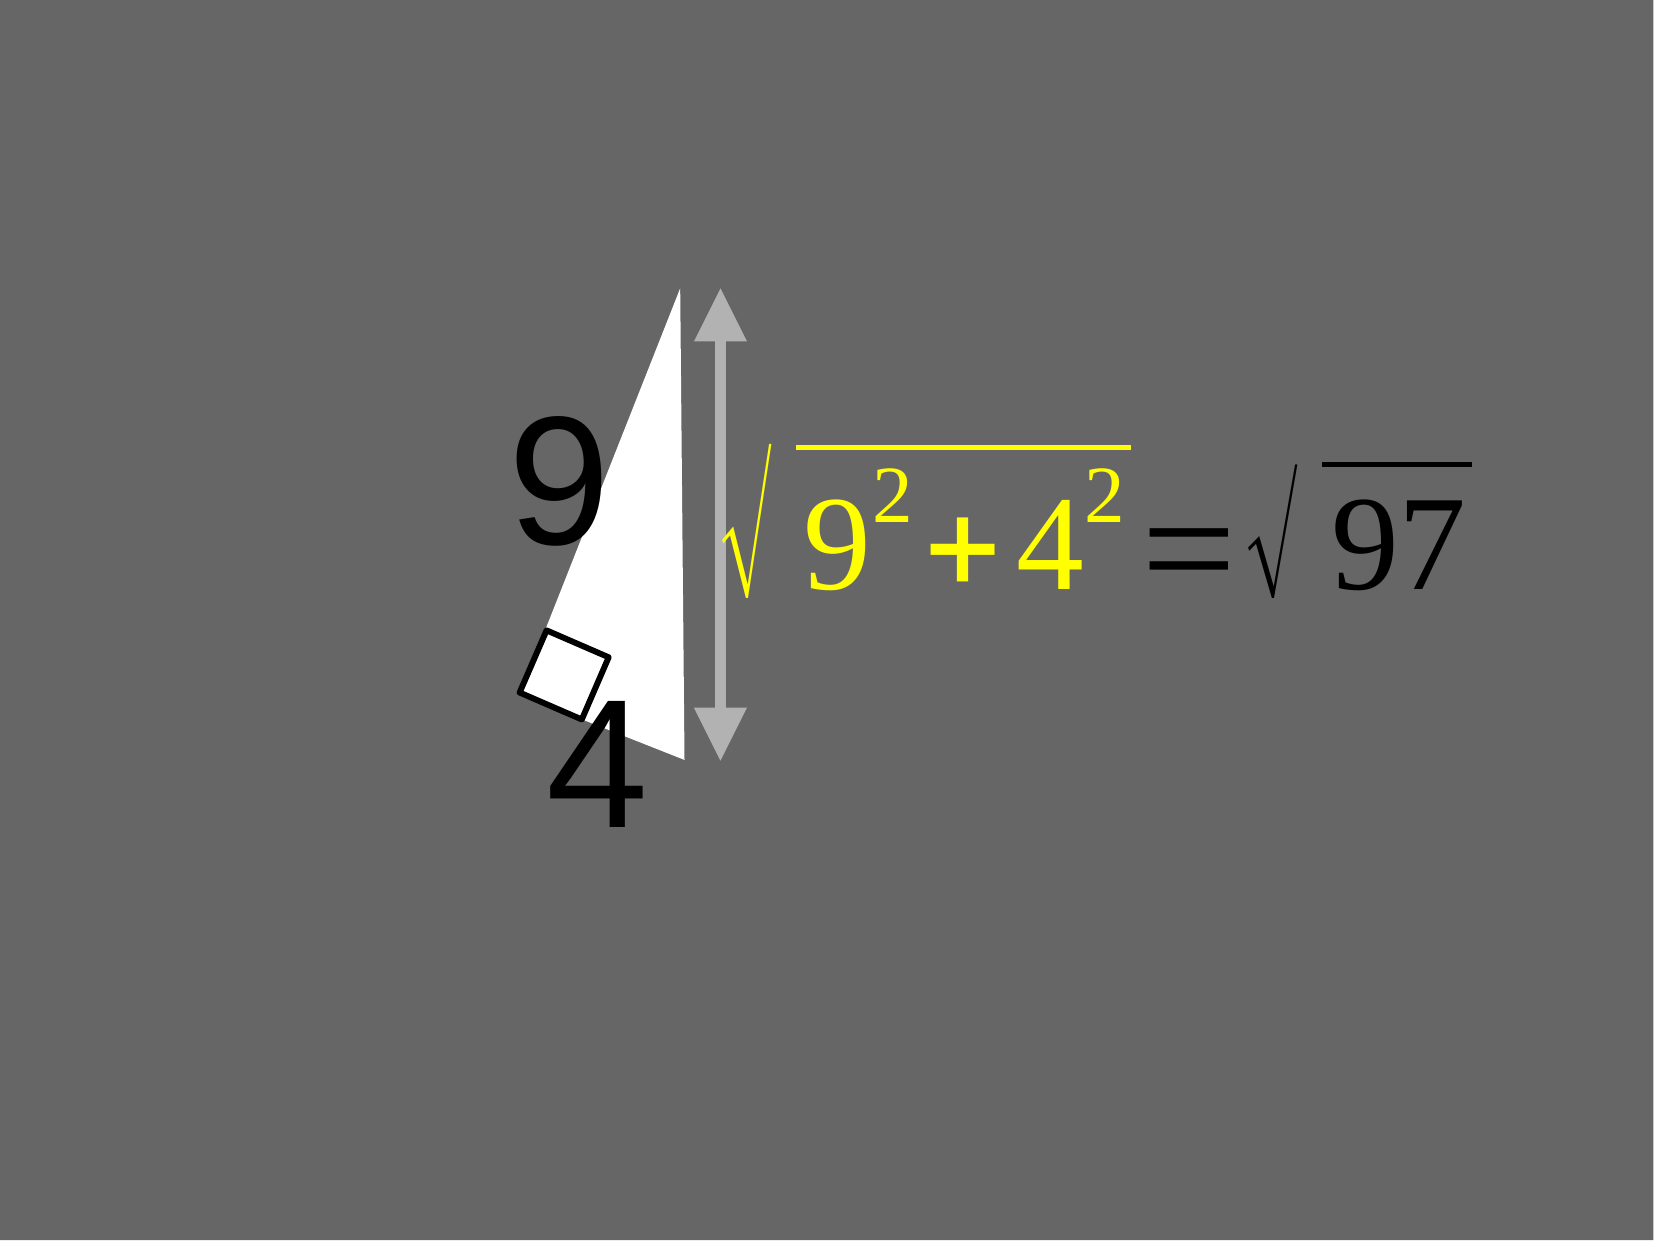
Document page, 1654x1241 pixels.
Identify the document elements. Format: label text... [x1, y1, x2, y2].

text_box 9 [493, 370, 638, 591]
chart [685, 437, 1503, 621]
text_box [0, 0, 1654, 1241]
text_box 4 [531, 654, 676, 875]
